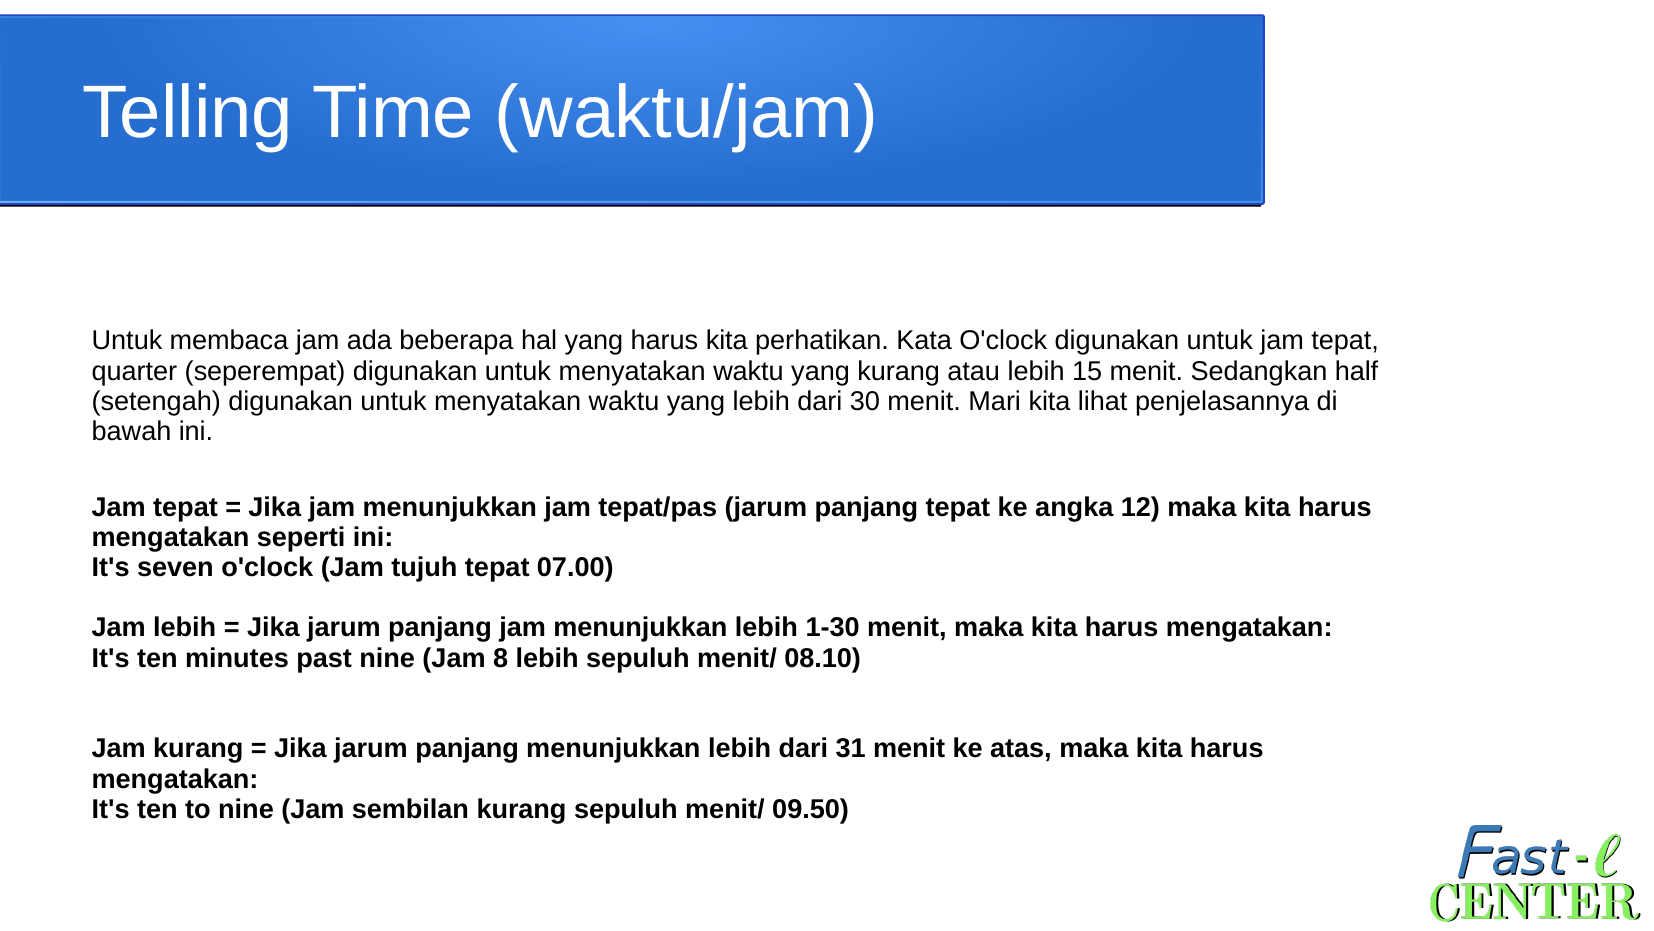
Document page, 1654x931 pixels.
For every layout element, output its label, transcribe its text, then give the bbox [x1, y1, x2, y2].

picture [1430, 825, 1641, 924]
text_box Untuk membaca jam ada beberapa hal yang harus kita perhatikan. Kata O'clock digunakan untuk jam tepat, quarter (seperempat) digunakan untuk menyatakan waktu yang kurang atau lebih 15 menit. Sedangkan half (setengah) digunakan untuk menyatakan waktu yang lebih dari 30 menit. Mari kita lihat penjelasannya di bawah ini. Jam tepat = Jika jam menunjukkan jam tepat/pas (jarum panjang tepat ke angka 12) maka kita harus mengatakan seperti ini: It's seven o'clock (Jam tujuh tepat 07.00) Jam lebih = Jika jarum panjang jam menunjukkan lebih 1-30 menit, maka kita harus mengatakan: It's ten minutes past nine (Jam 8 lebih sepuluh menit/ 08.10) Jam kurang = Jika jarum panjang menunjukkan lebih dari 31 menit ke atas, maka kita harus mengatakan: It's ten to nine (Jam sembilan kurang sepuluh menit/ 09.50) [76, 317, 1411, 832]
title Telling Time (waktu/jam) [82, 35, 1235, 189]
